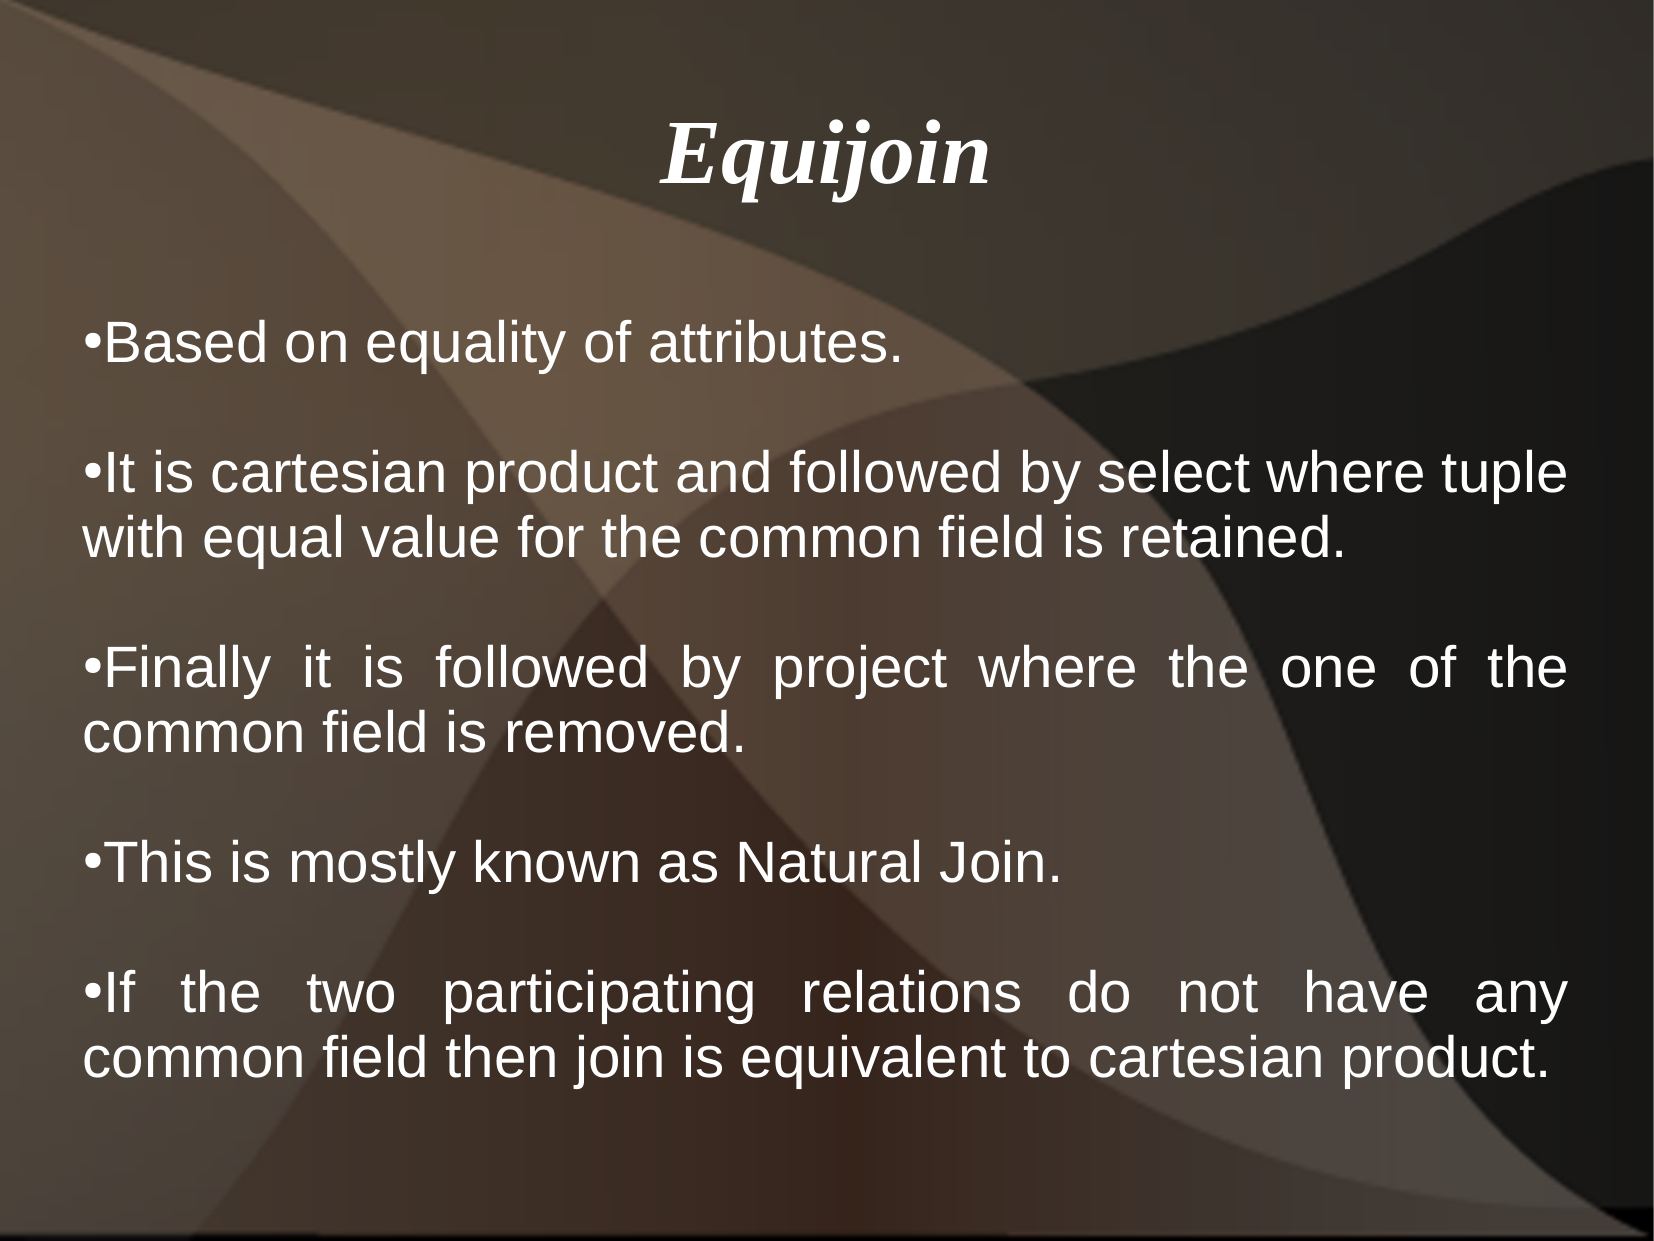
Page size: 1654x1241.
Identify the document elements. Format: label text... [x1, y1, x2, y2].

title Equijoin [82, 49, 1571, 257]
subtitle Based on equality of attributes. It is cartesian product and followed by select where tuple with equal value for the common field is retained. Finally it is followed by project where the one of the common field is removed. This is mostly known as Natural Join. If the two participating relations do not have any common field then join is equivalent to cartesian product. [82, 297, 1571, 1102]
picture [0, 0, 1654, 1241]
